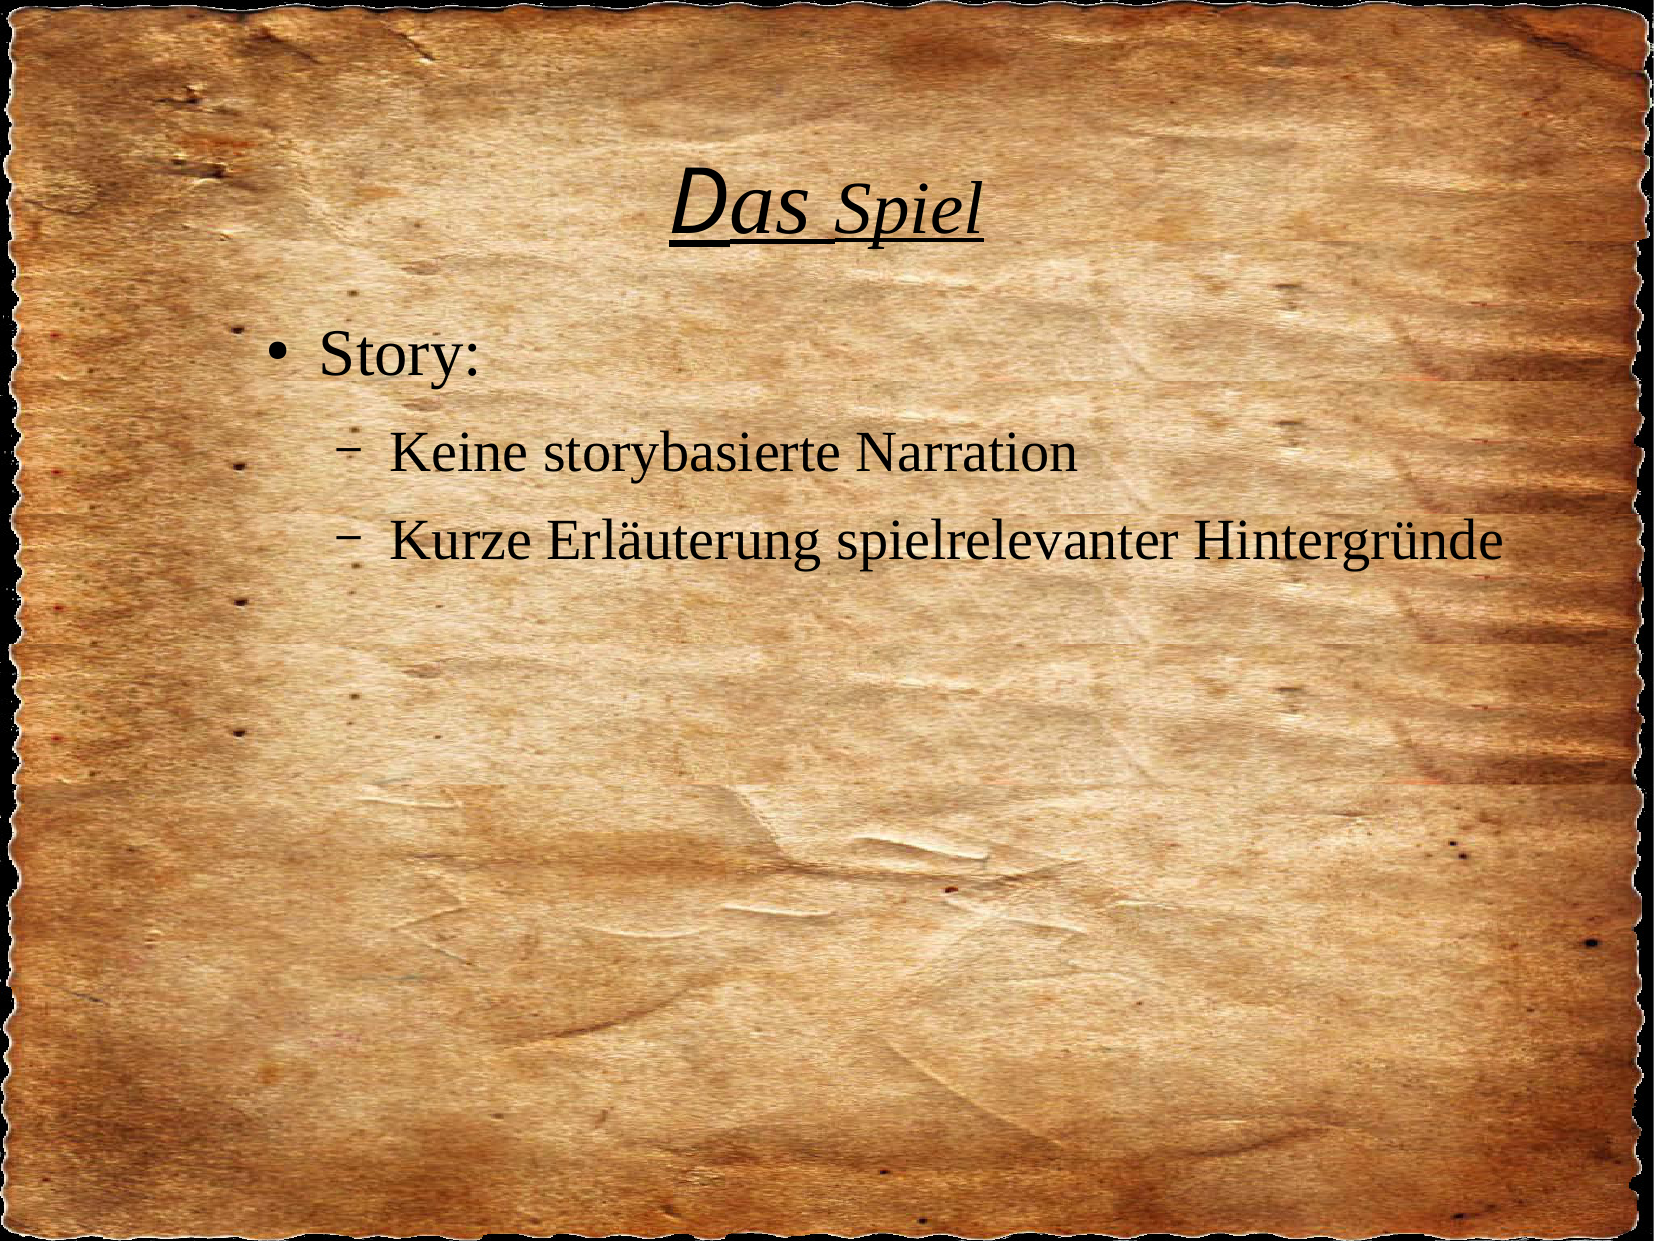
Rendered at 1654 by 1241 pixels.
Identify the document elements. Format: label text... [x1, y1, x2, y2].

picture [0, 0, 1654, 1241]
title Das Spiel [82, 94, 1571, 302]
list Story: Keine storybasierte Narration Kurze Erläuterung spielrelevanter Hintergründe [248, 315, 1571, 1134]
